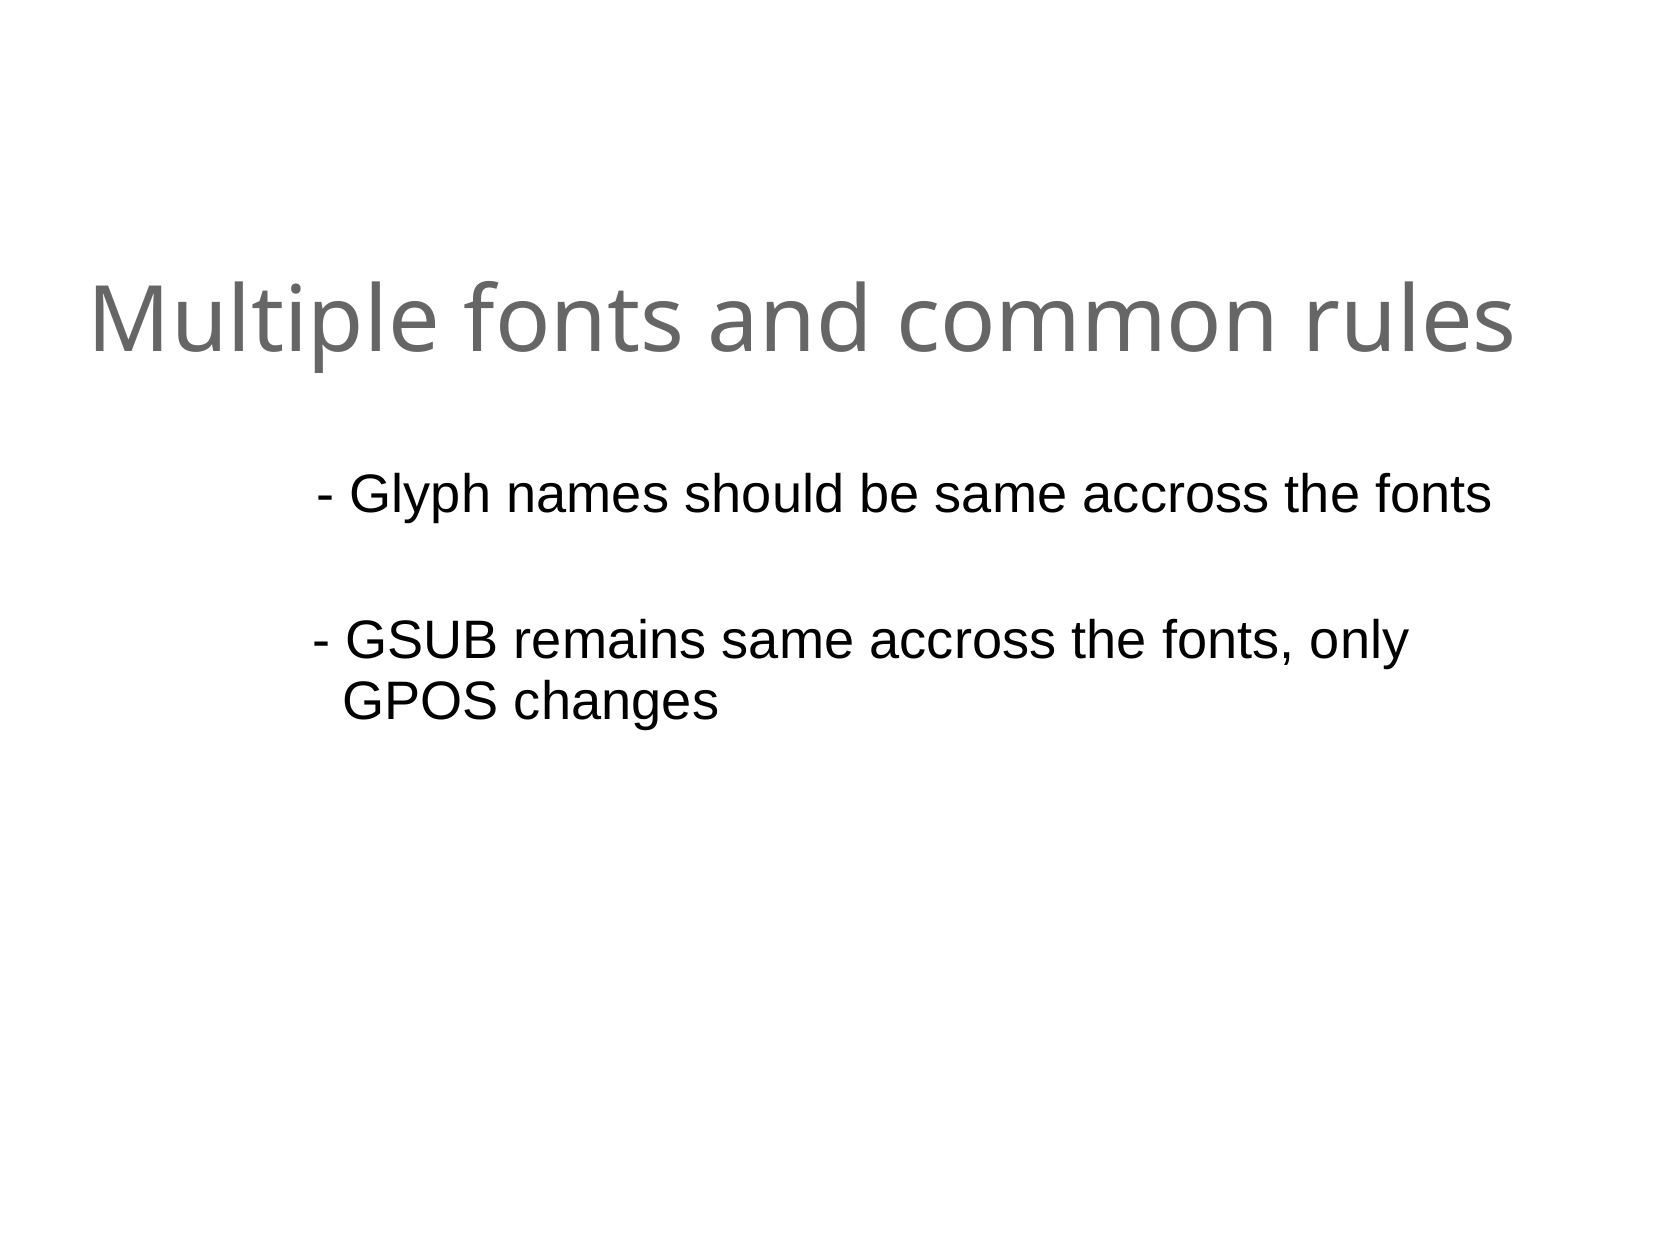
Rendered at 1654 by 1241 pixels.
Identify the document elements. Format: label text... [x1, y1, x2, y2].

text_box - GSUB remains same accross the fonts, only GPOS changes [297, 602, 1441, 739]
title Multiple fonts and common rules [59, 212, 1548, 420]
text_box - Glyph names should be same accross the fonts [301, 456, 1510, 532]
